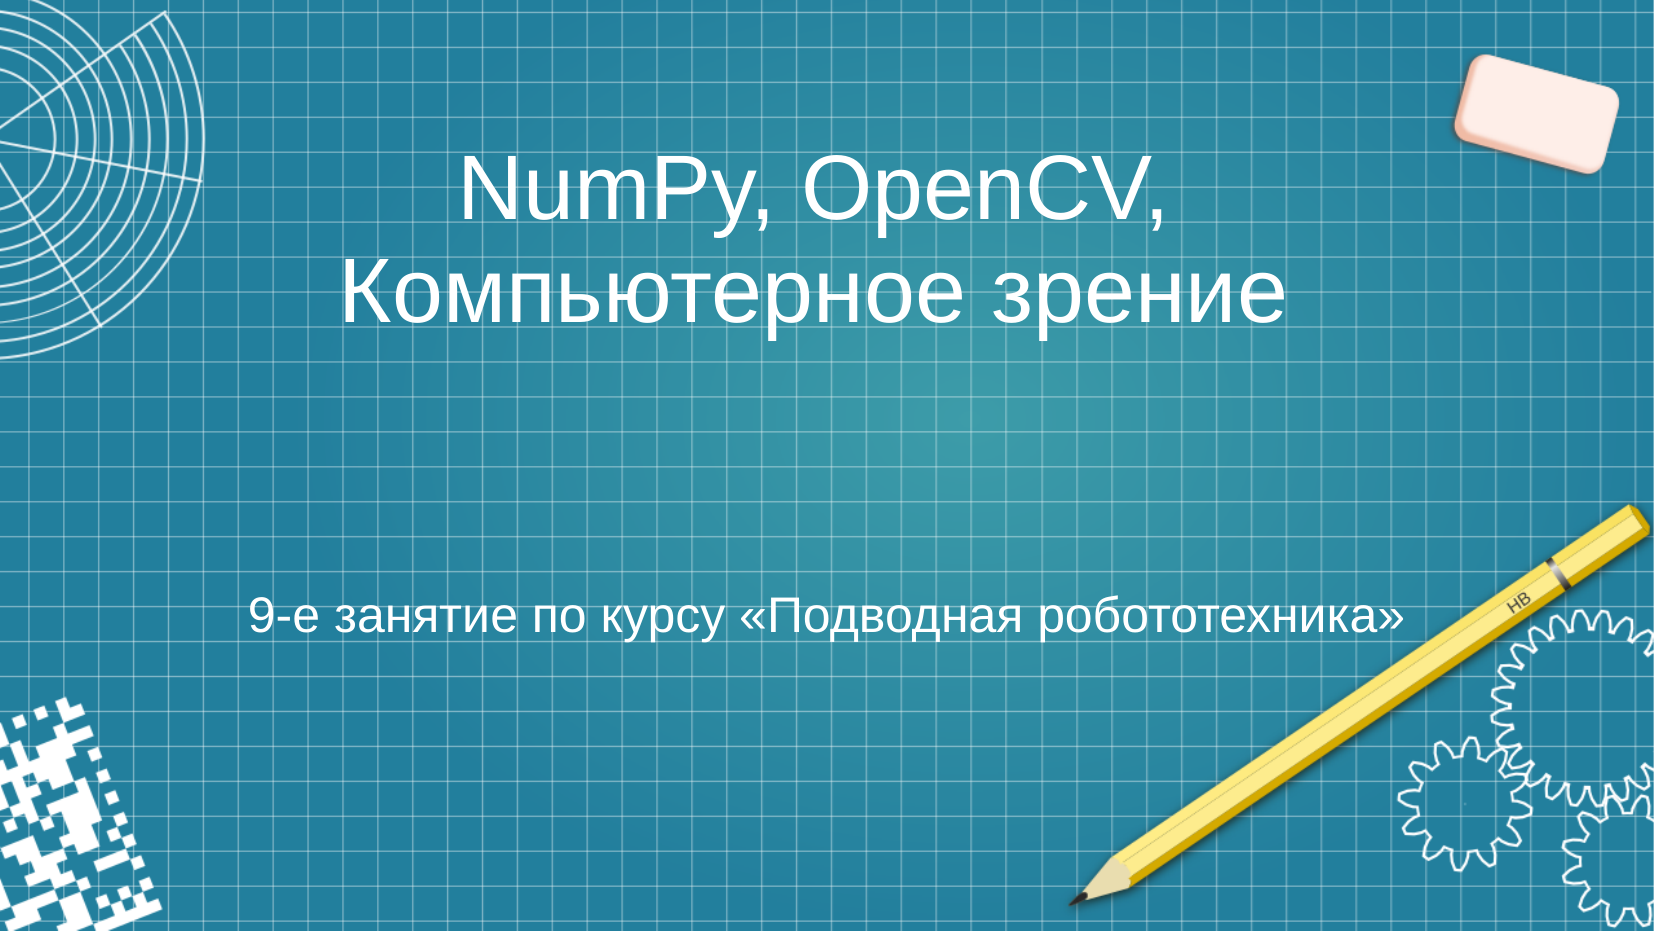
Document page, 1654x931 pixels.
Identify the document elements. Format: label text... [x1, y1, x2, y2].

subtitle 9-е занятие по курсу «Подводная робототехника» [82, 389, 1571, 842]
title NumPy, OpenCV, Компьютерное зрение [82, 85, 1571, 389]
picture [0, 0, 1654, 931]
